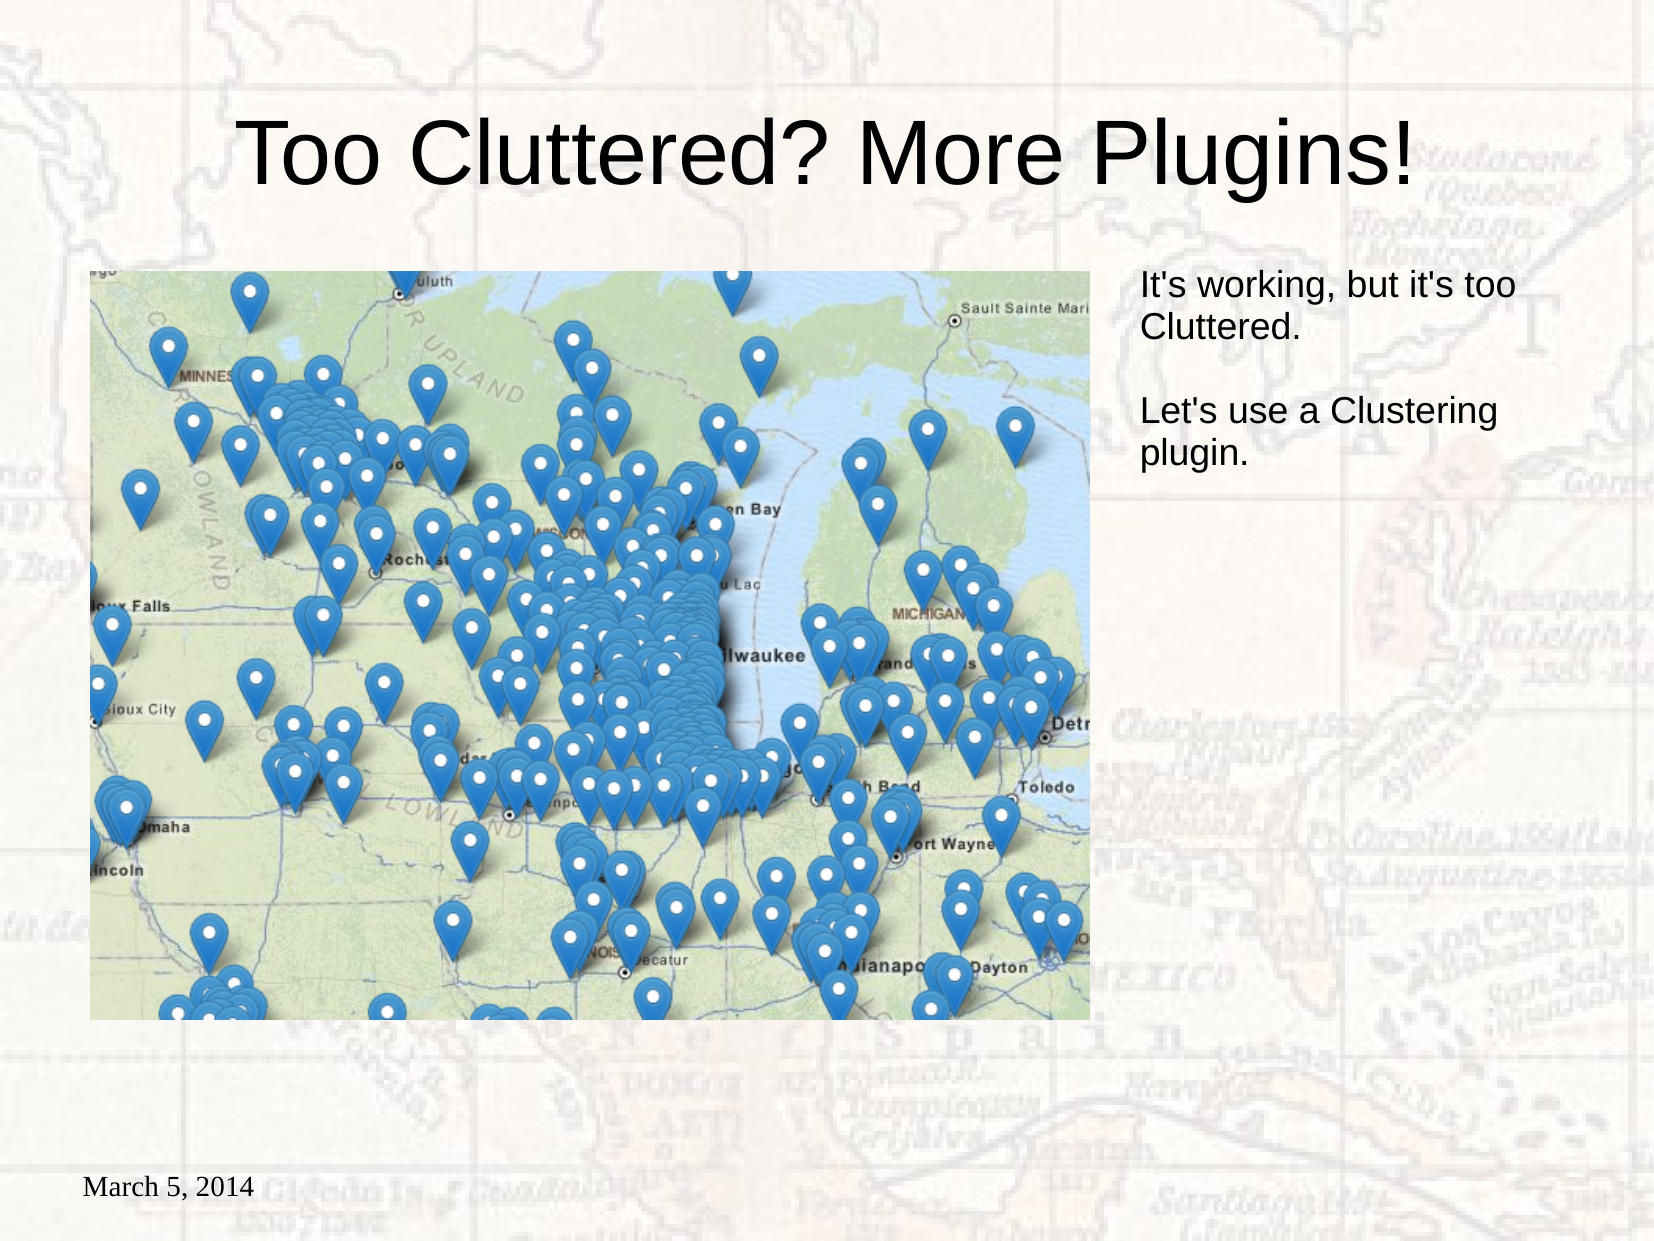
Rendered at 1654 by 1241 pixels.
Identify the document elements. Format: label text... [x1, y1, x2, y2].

text_box It's working, but it's too Cluttered. Let's use a Clustering plugin. [1125, 256, 1621, 482]
picture [0, 0, 1654, 1241]
title Too Cluttered? More Plugins! [82, 49, 1571, 257]
